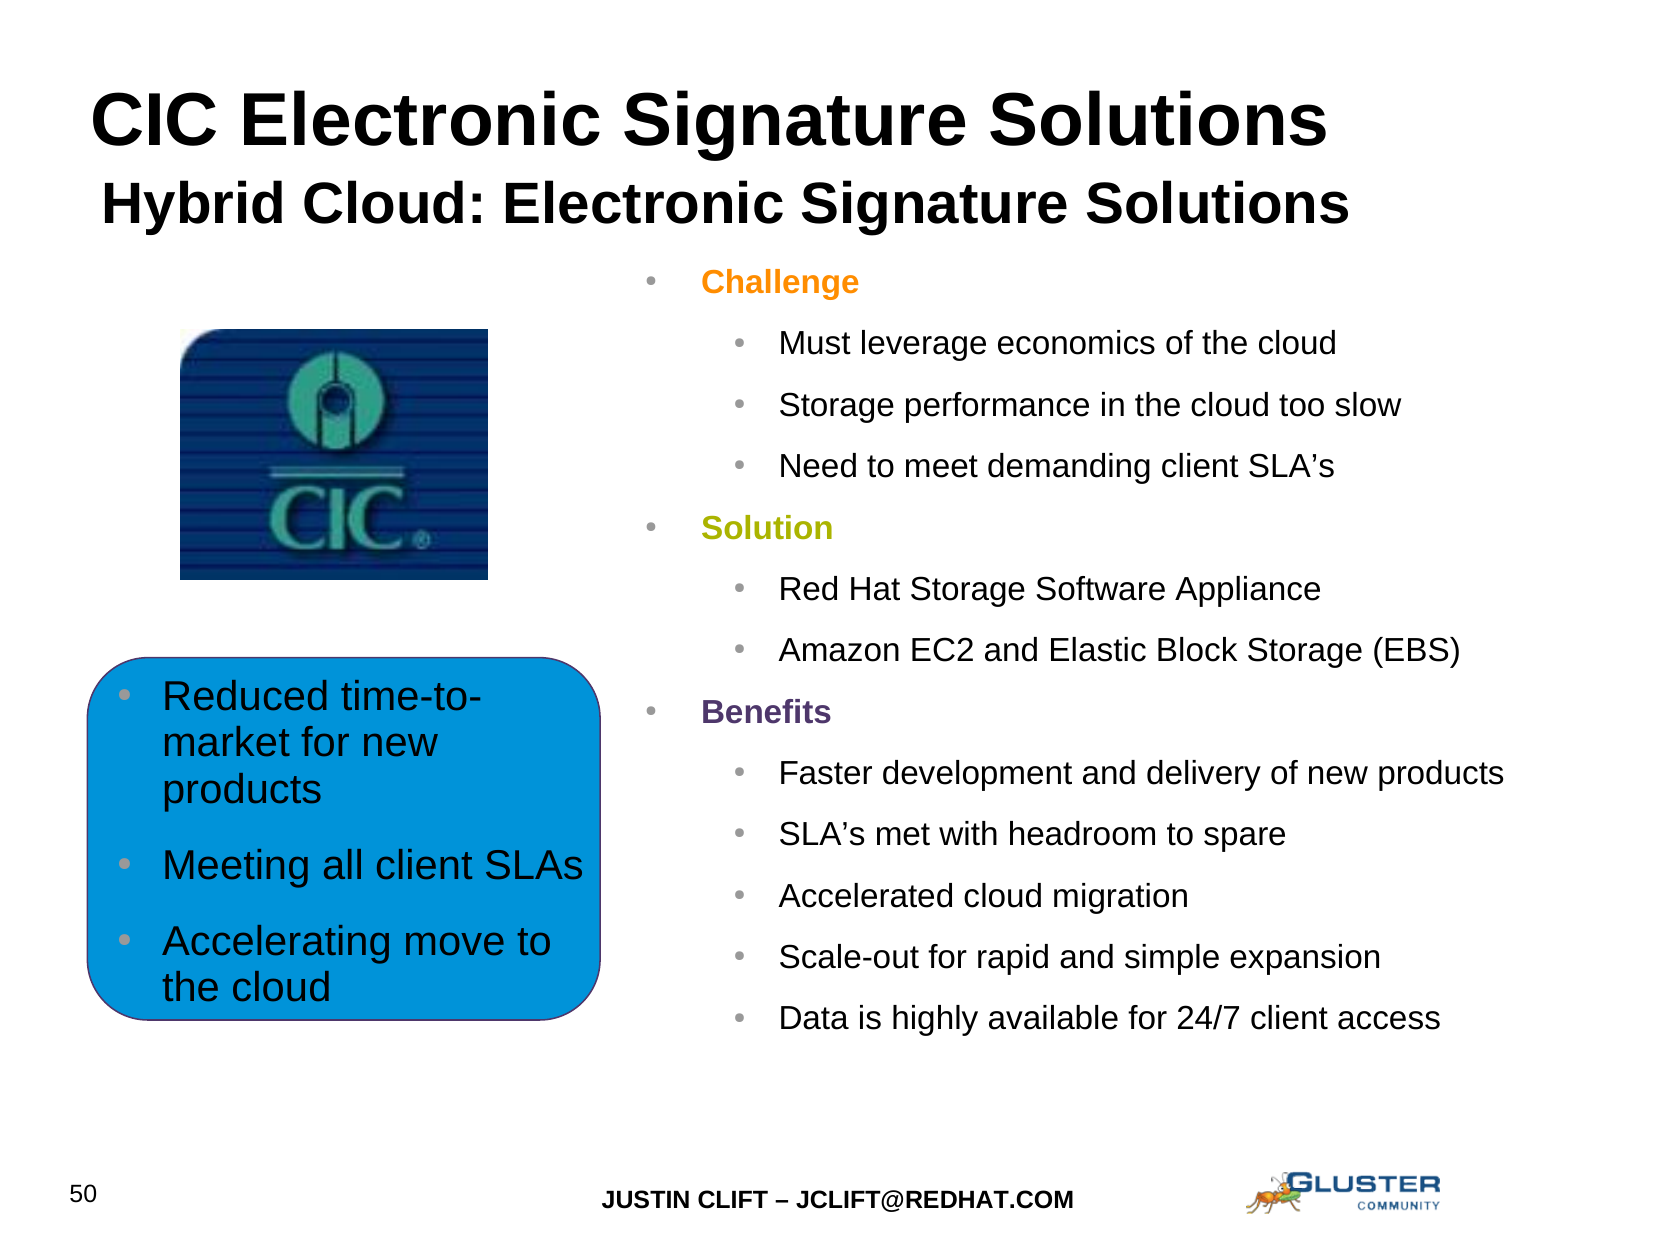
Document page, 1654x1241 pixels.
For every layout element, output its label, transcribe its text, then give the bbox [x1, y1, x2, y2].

text_box [118, 657, 569, 665]
list Challenge Must leverage economics of the cloud Storage performance in the cloud too slow Need to meet demanding client SLA’s Solution Red Hat Storage Software Appliance Amazon EC2 and Elastic Block Storage (EBS) Benefits Faster development and delivery of new products SLA’s met with headroom to spare Accelerated cloud migration Scale-out for rapid and simple expansion Data is highly available for 24/7 client access [645, 262, 1621, 1141]
picture [1246, 1170, 1440, 1215]
text_box Hybrid Cloud: Electronic Signature Solutions [86, 149, 1400, 243]
title CIC Electronic Signature Solutions [90, 15, 1579, 223]
picture [180, 329, 488, 580]
text_box Reduced time-to-market for new products Meeting all client SLAs Accelerating move to the cloud [87, 665, 601, 1018]
